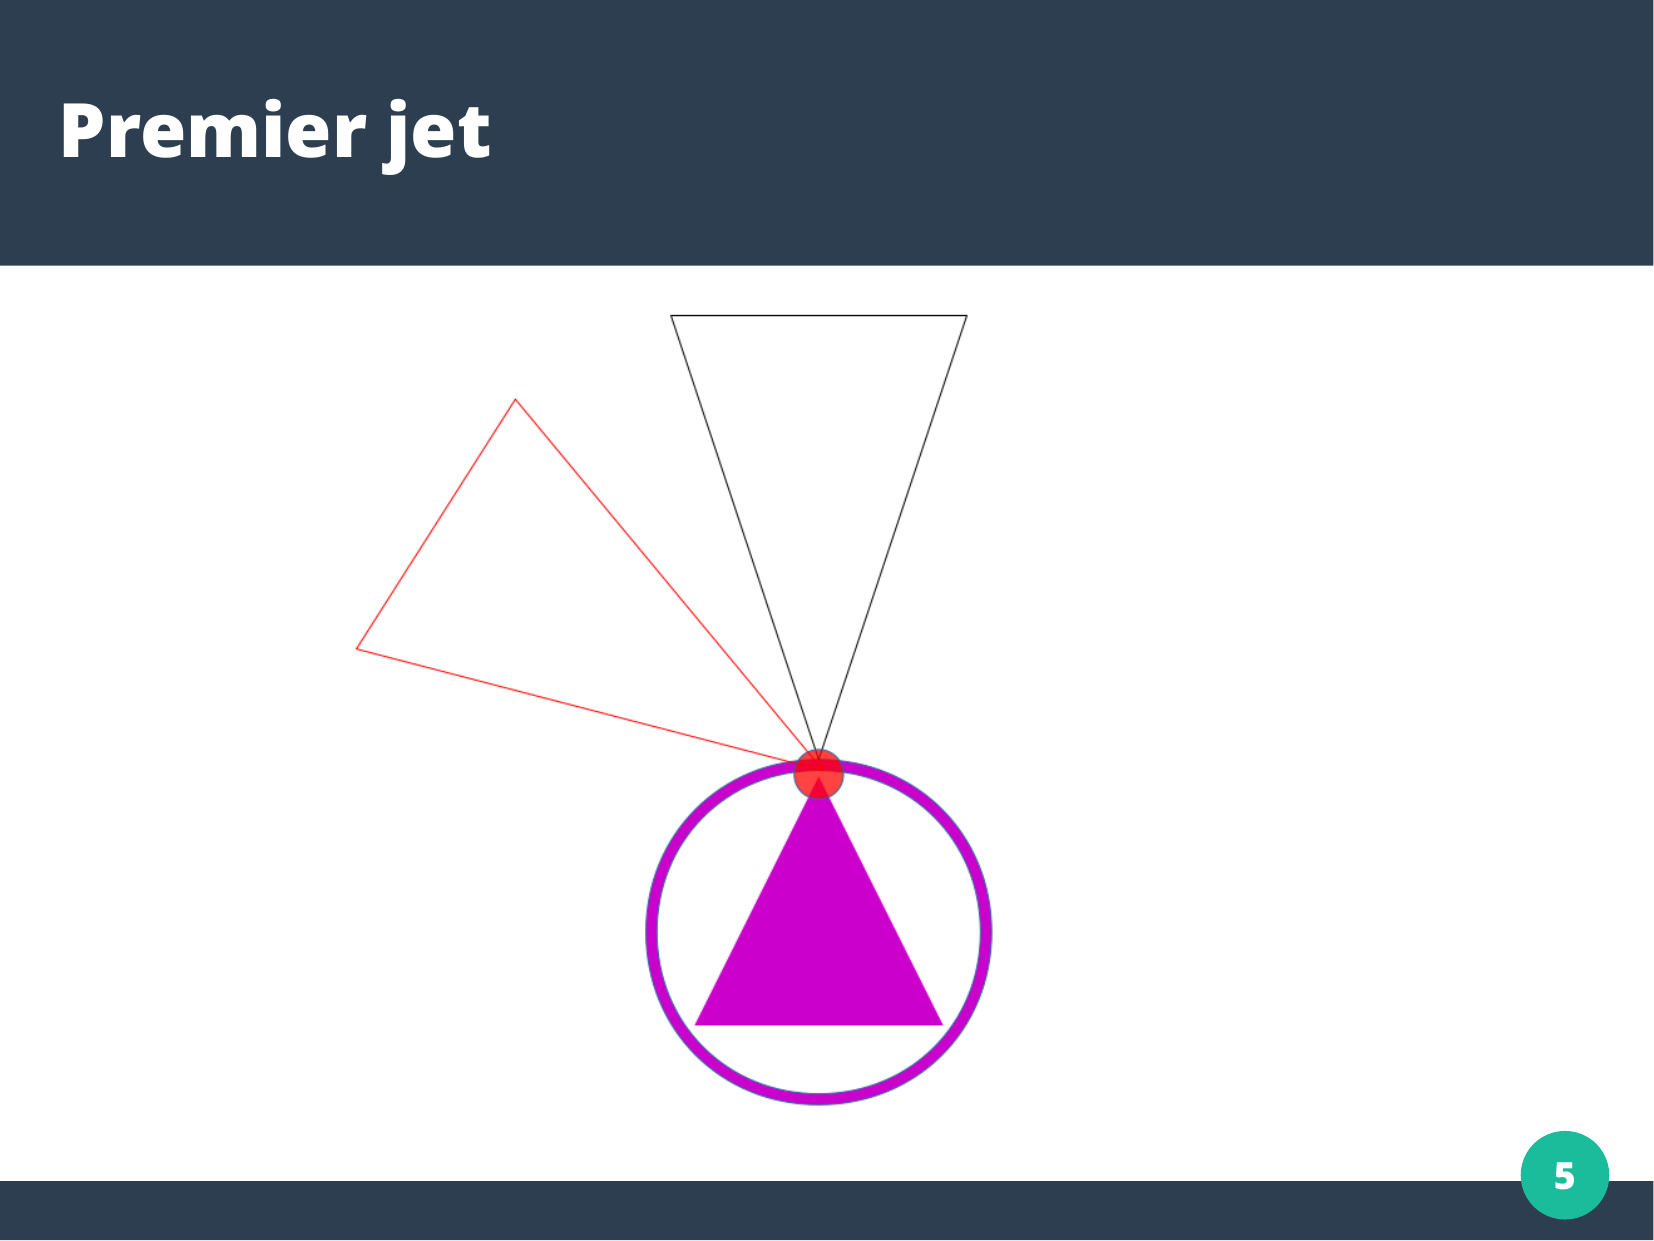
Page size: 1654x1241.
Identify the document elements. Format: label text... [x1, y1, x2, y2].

picture [347, 295, 1004, 1123]
title Premier jet [59, 49, 1595, 207]
